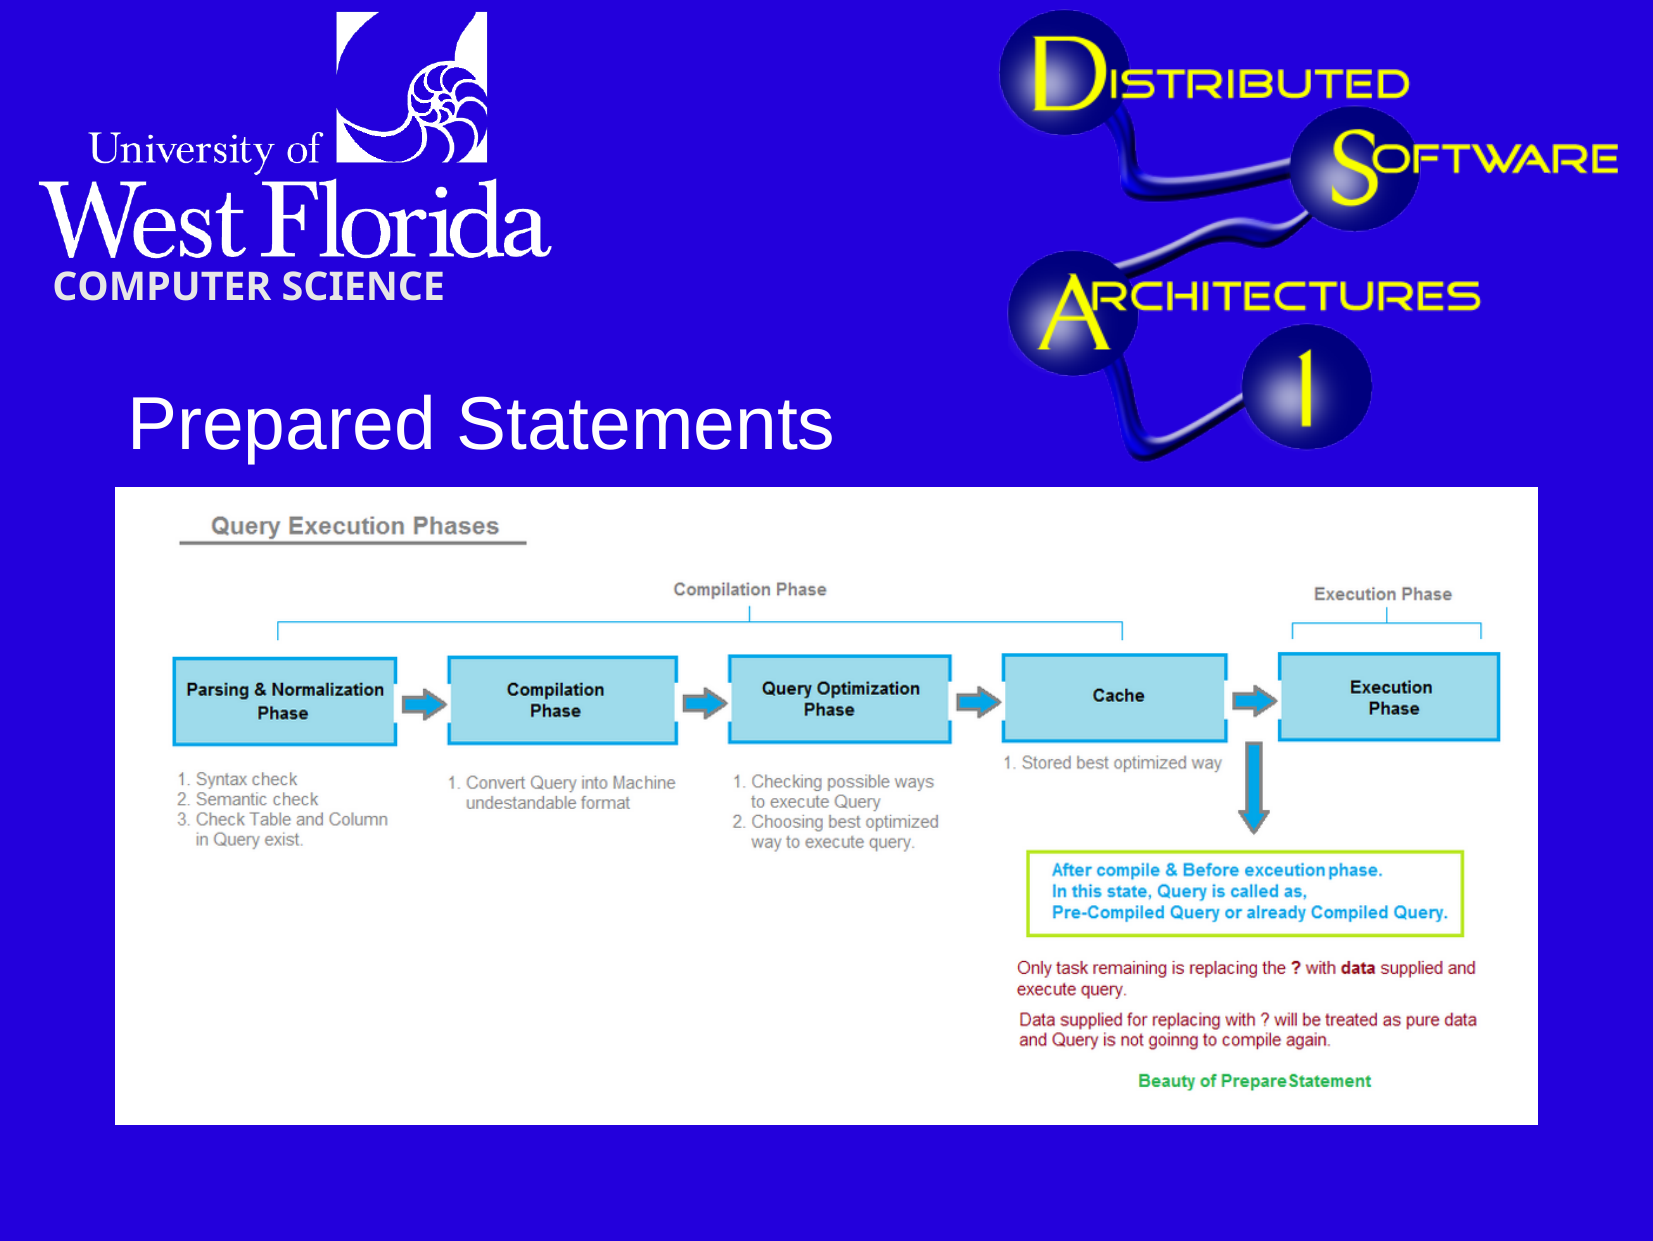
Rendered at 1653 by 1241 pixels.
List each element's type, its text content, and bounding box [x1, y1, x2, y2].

text_box COMPUTER SCIENCE [37, 262, 563, 316]
text_box Prepared Statements [112, 375, 1426, 726]
picture [37, 0, 559, 262]
picture [115, 0, 1653, 1126]
